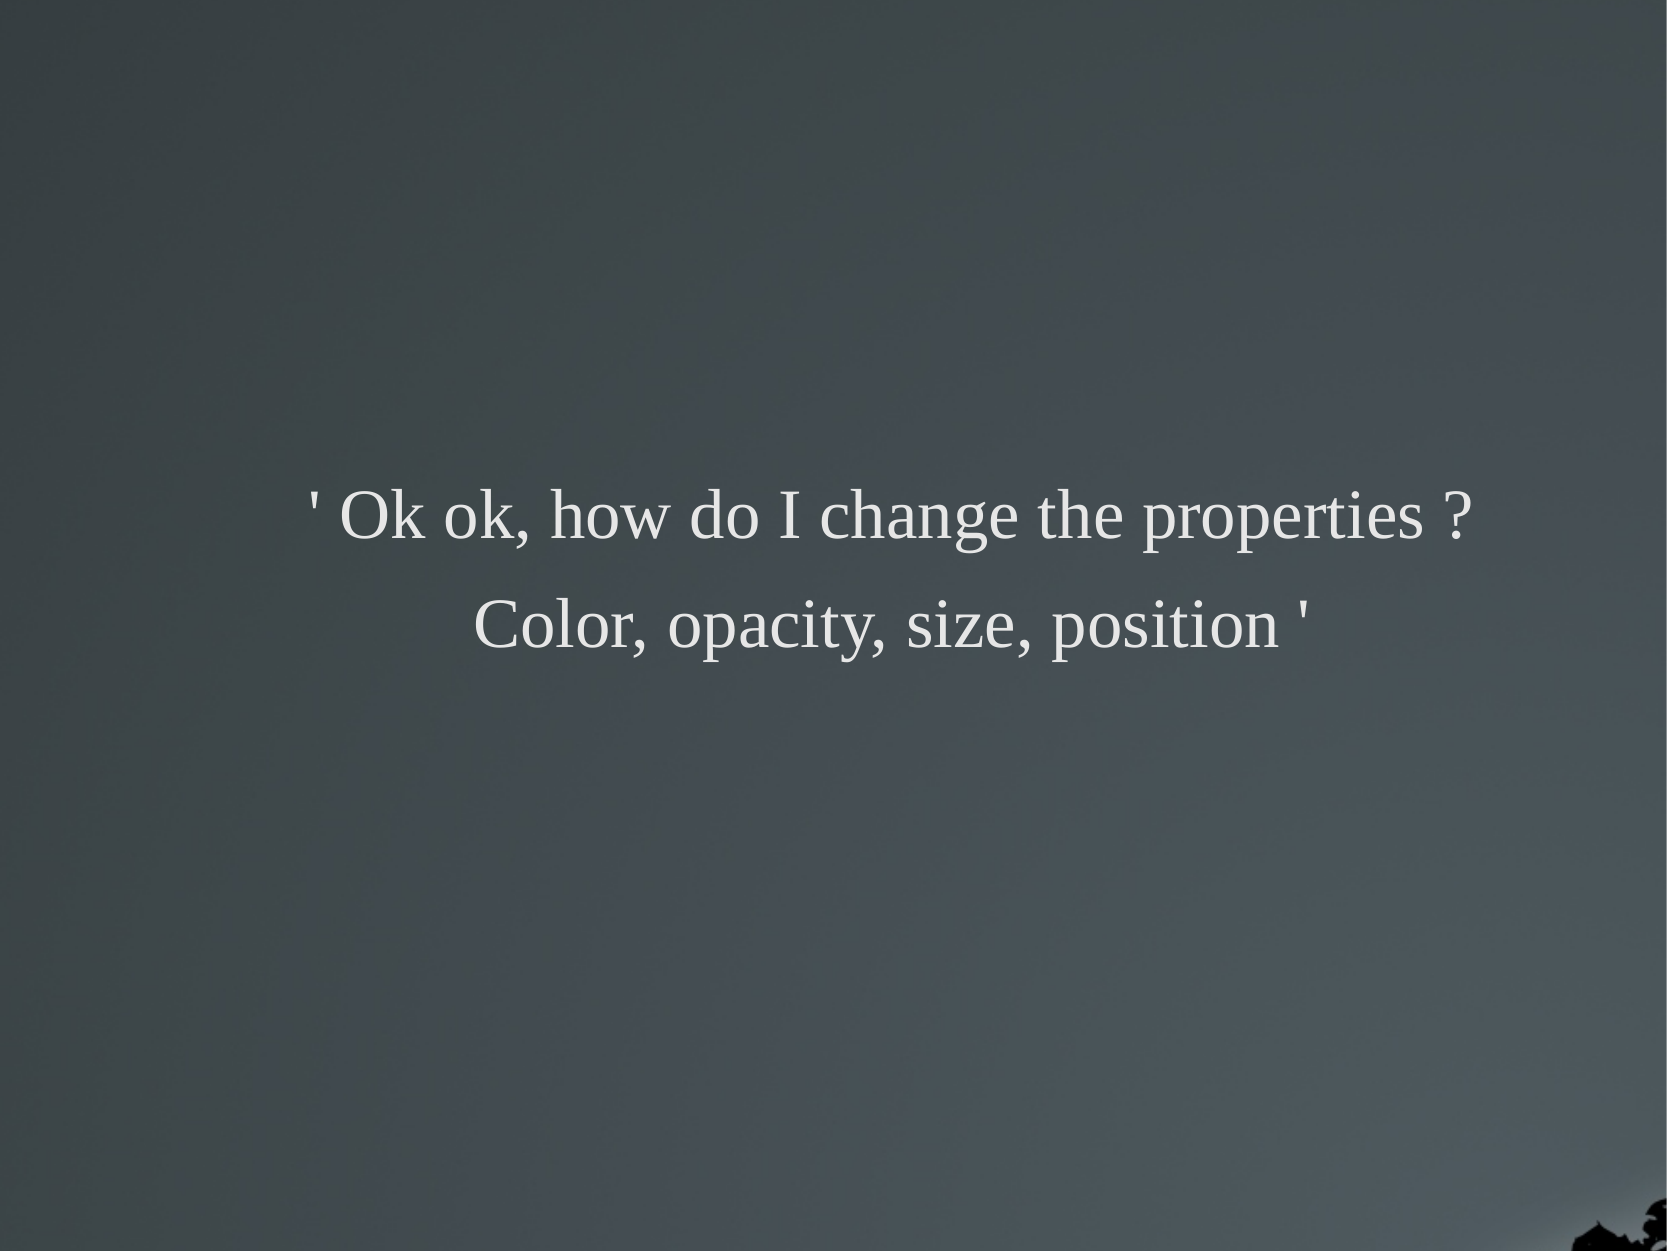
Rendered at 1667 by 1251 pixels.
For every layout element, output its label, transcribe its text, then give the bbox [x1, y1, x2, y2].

picture [0, 0, 1667, 1251]
list ' Ok ok, how do I change the properties ? Color, opacity, size, position ' [142, 471, 1607, 745]
